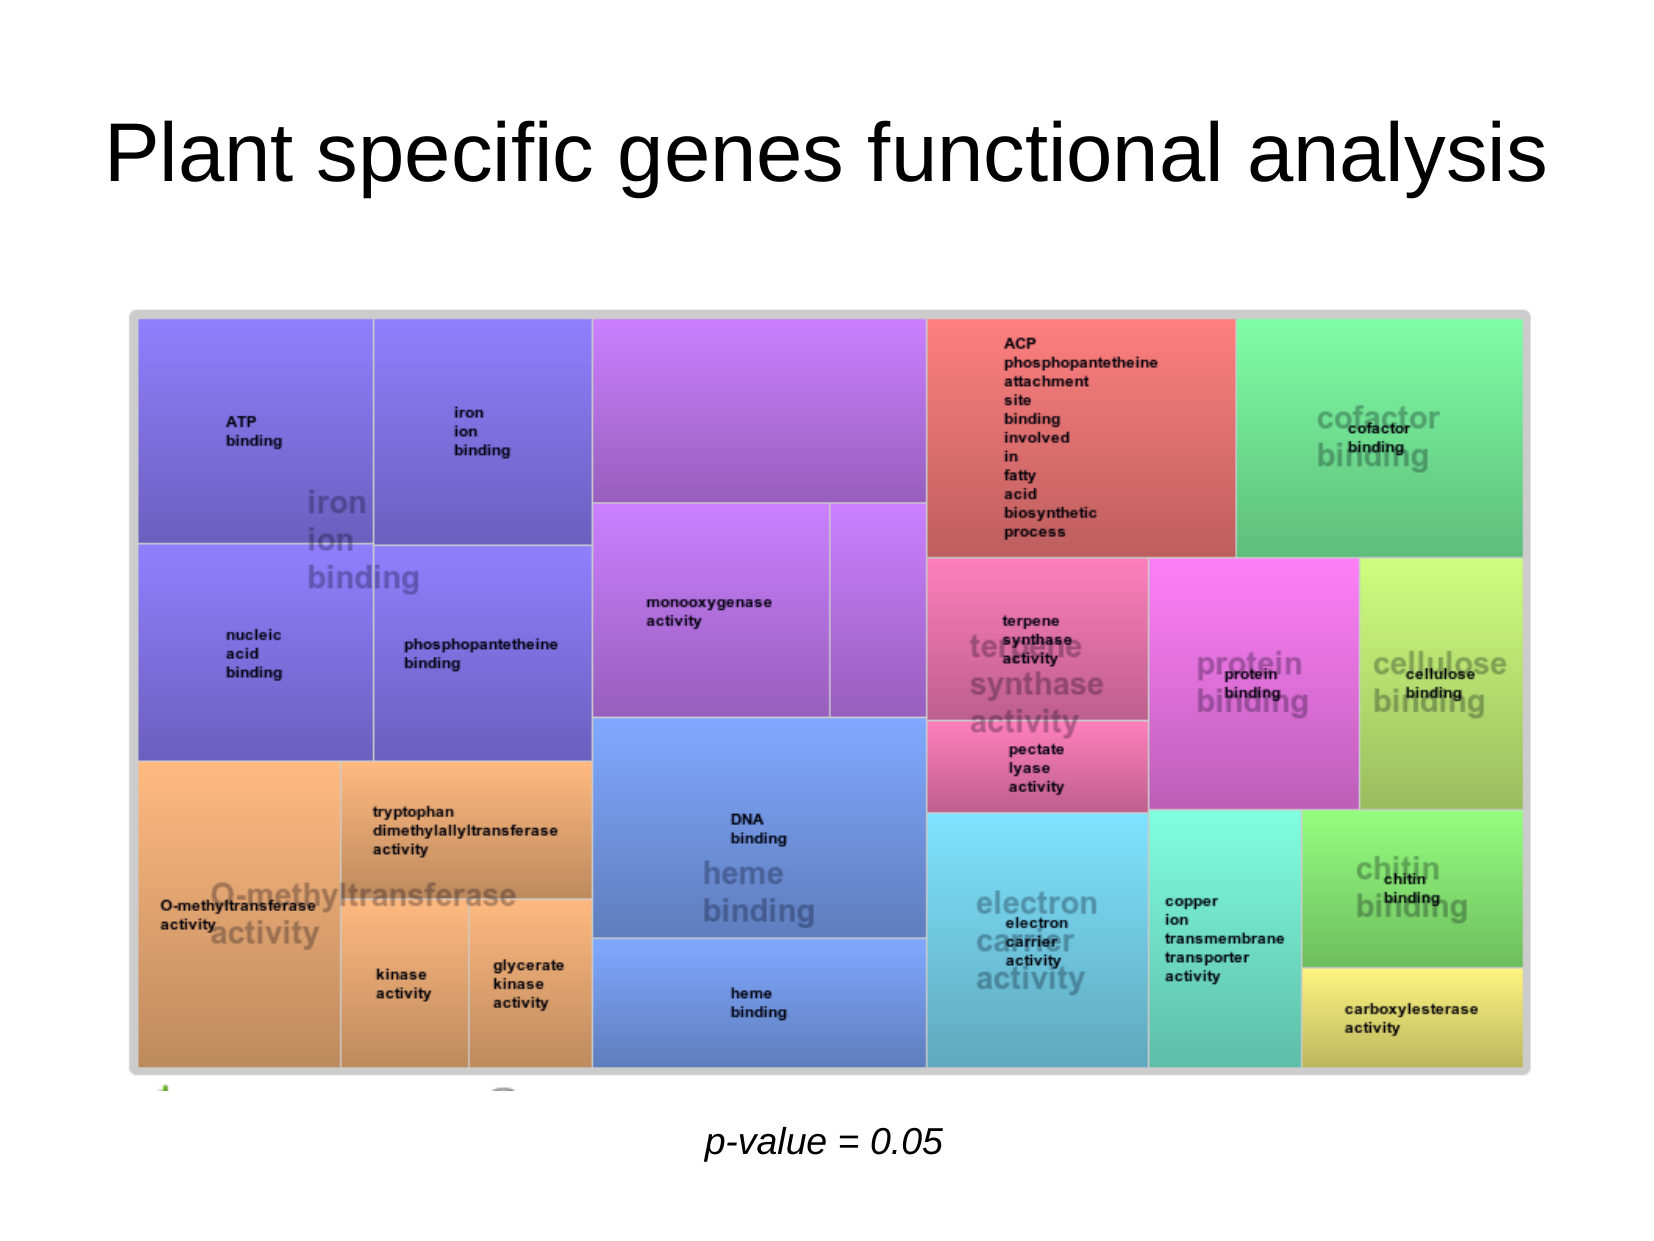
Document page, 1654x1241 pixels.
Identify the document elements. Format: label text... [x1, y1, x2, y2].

text_box p-value = 0.05 [690, 1113, 958, 1170]
picture [120, 299, 1545, 1091]
title Plant specific genes functional analysis [82, 49, 1571, 257]
